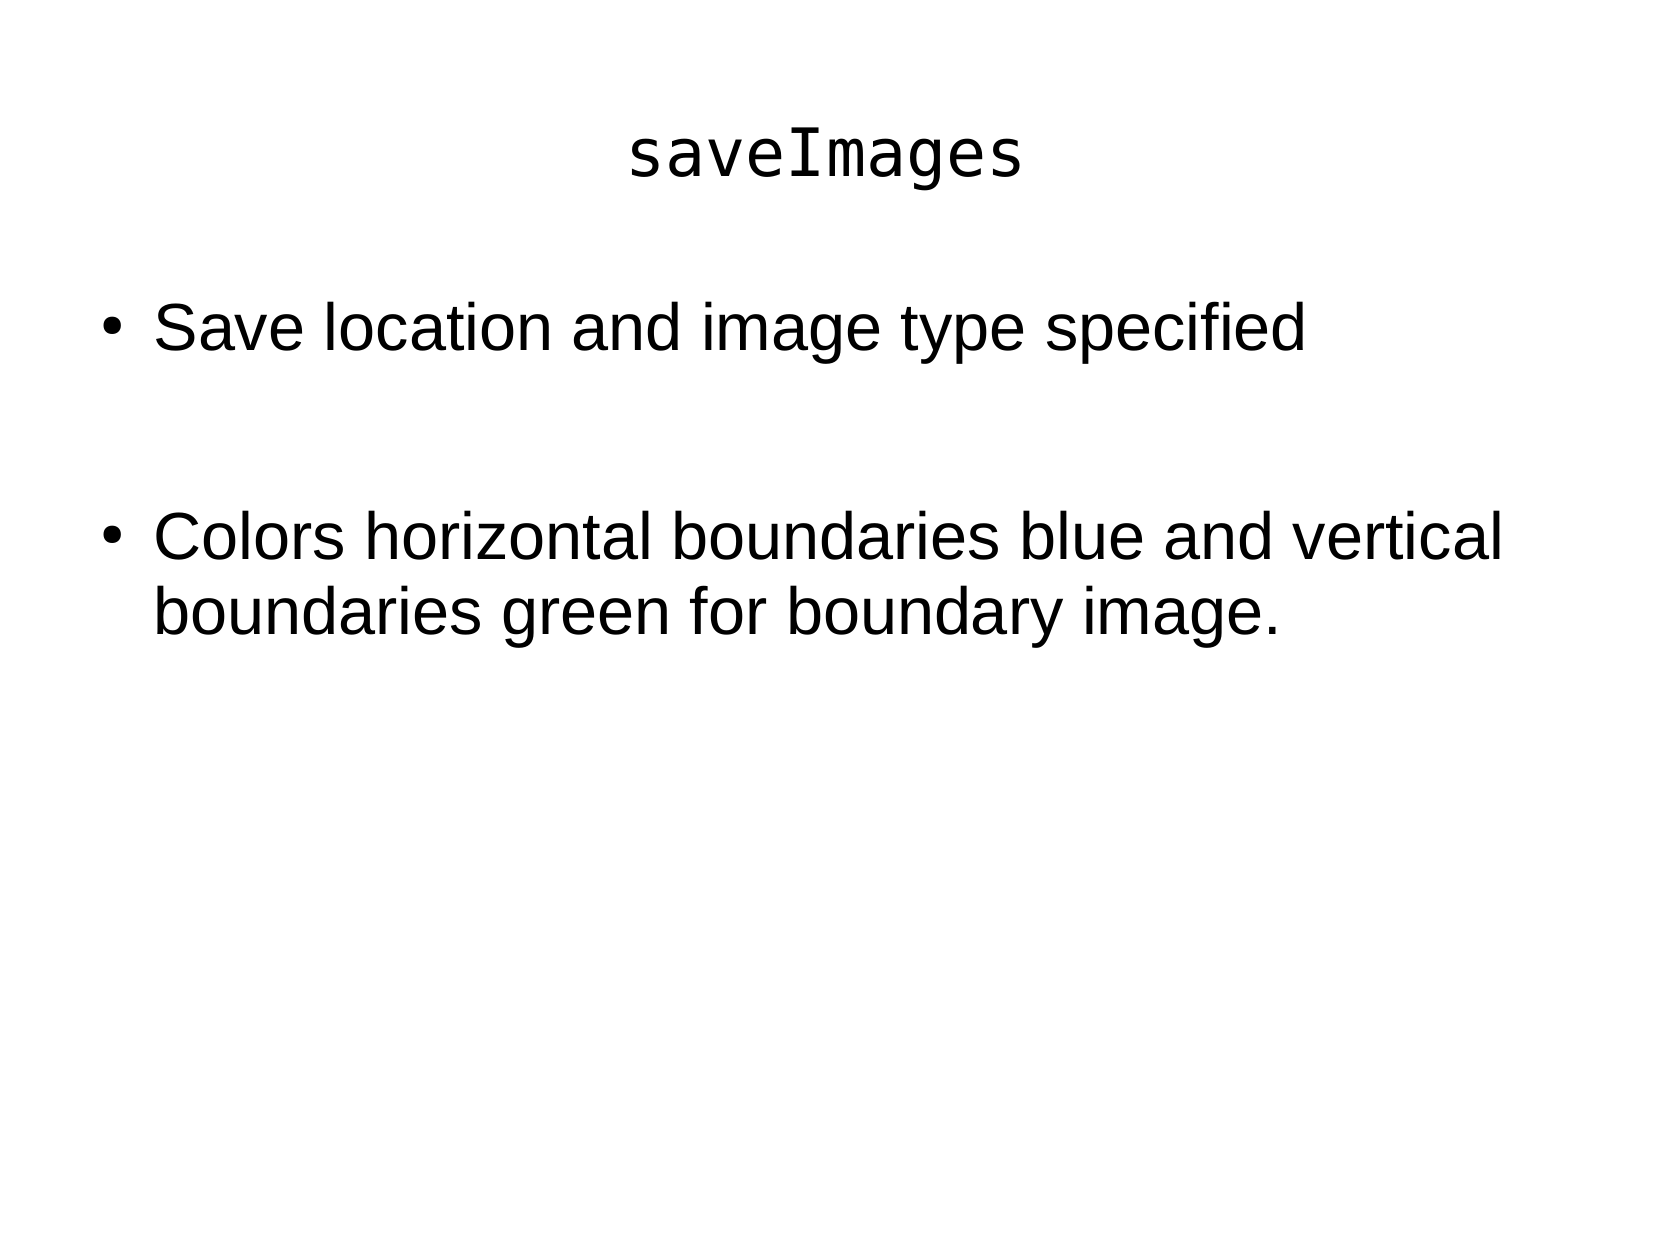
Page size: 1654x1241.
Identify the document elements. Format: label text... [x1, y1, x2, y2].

list Save location and image type specified Colors horizontal boundaries blue and vertical boundaries green for boundary image. [82, 290, 1538, 1010]
title saveImages [82, 49, 1571, 257]
